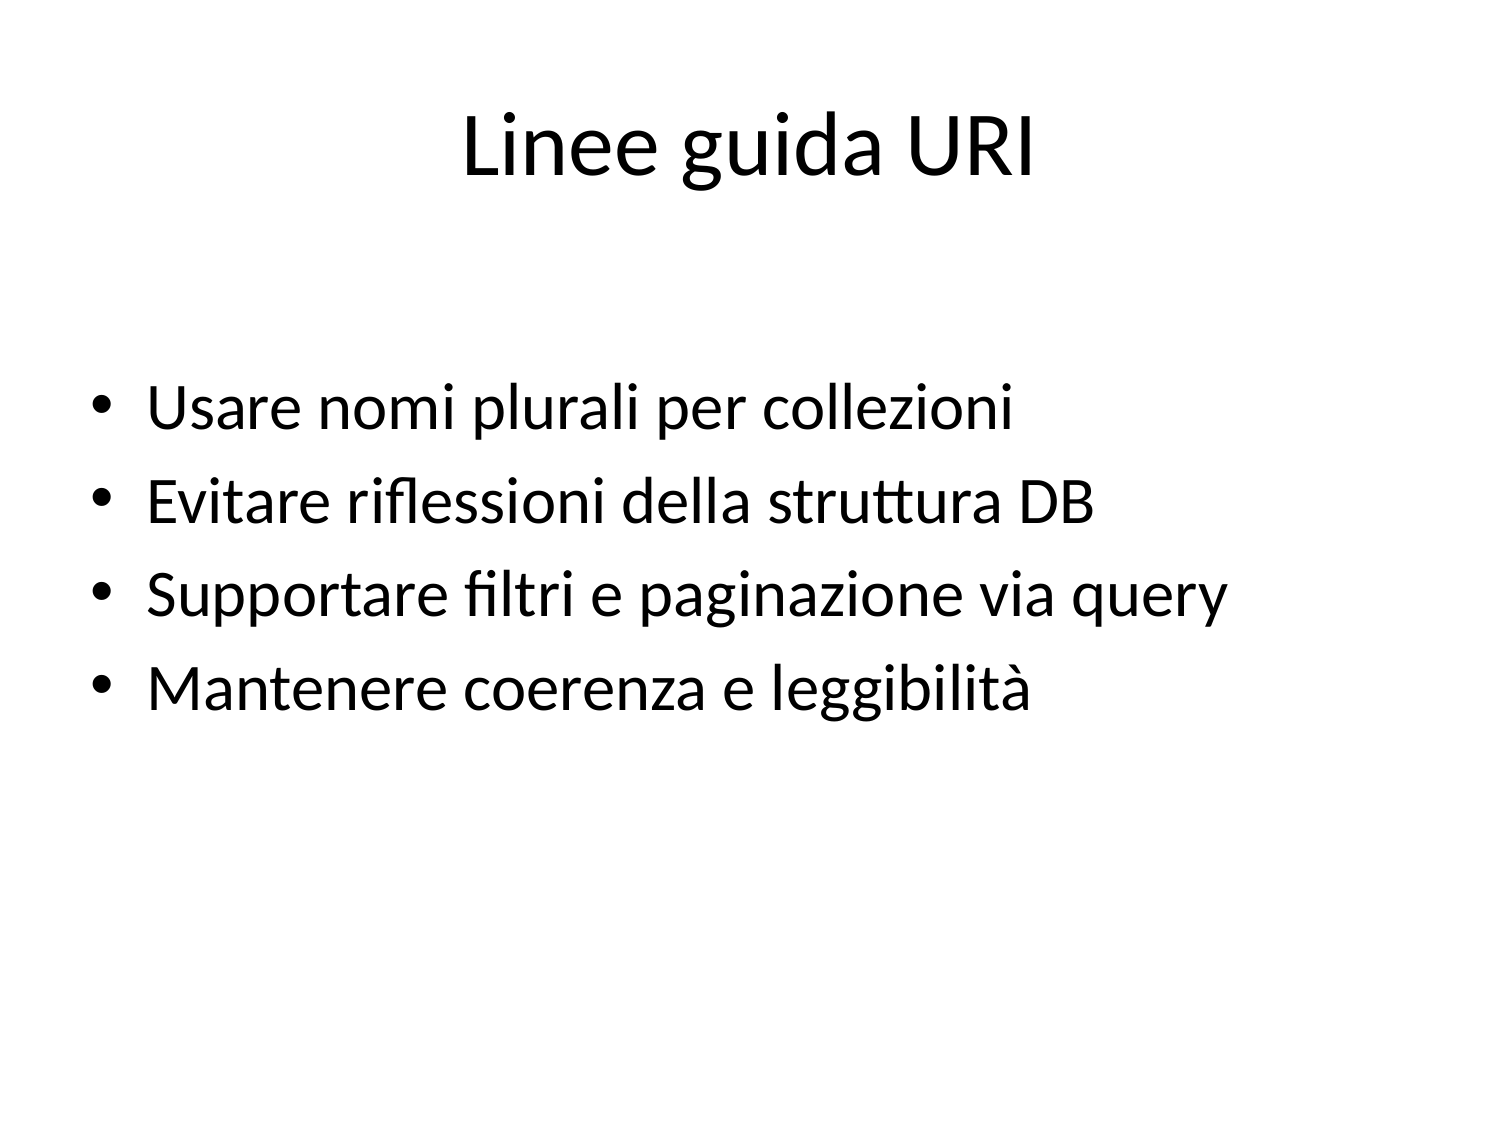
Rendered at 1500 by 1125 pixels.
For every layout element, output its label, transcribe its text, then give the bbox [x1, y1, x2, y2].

title Linee guida URI [75, 45, 1425, 233]
list Usare nomi plurali per collezioni Evitare riflessioni della struttura DB Supportare filtri e paginazione via query Mantenere coerenza e leggibilità [75, 262, 1425, 1005]
